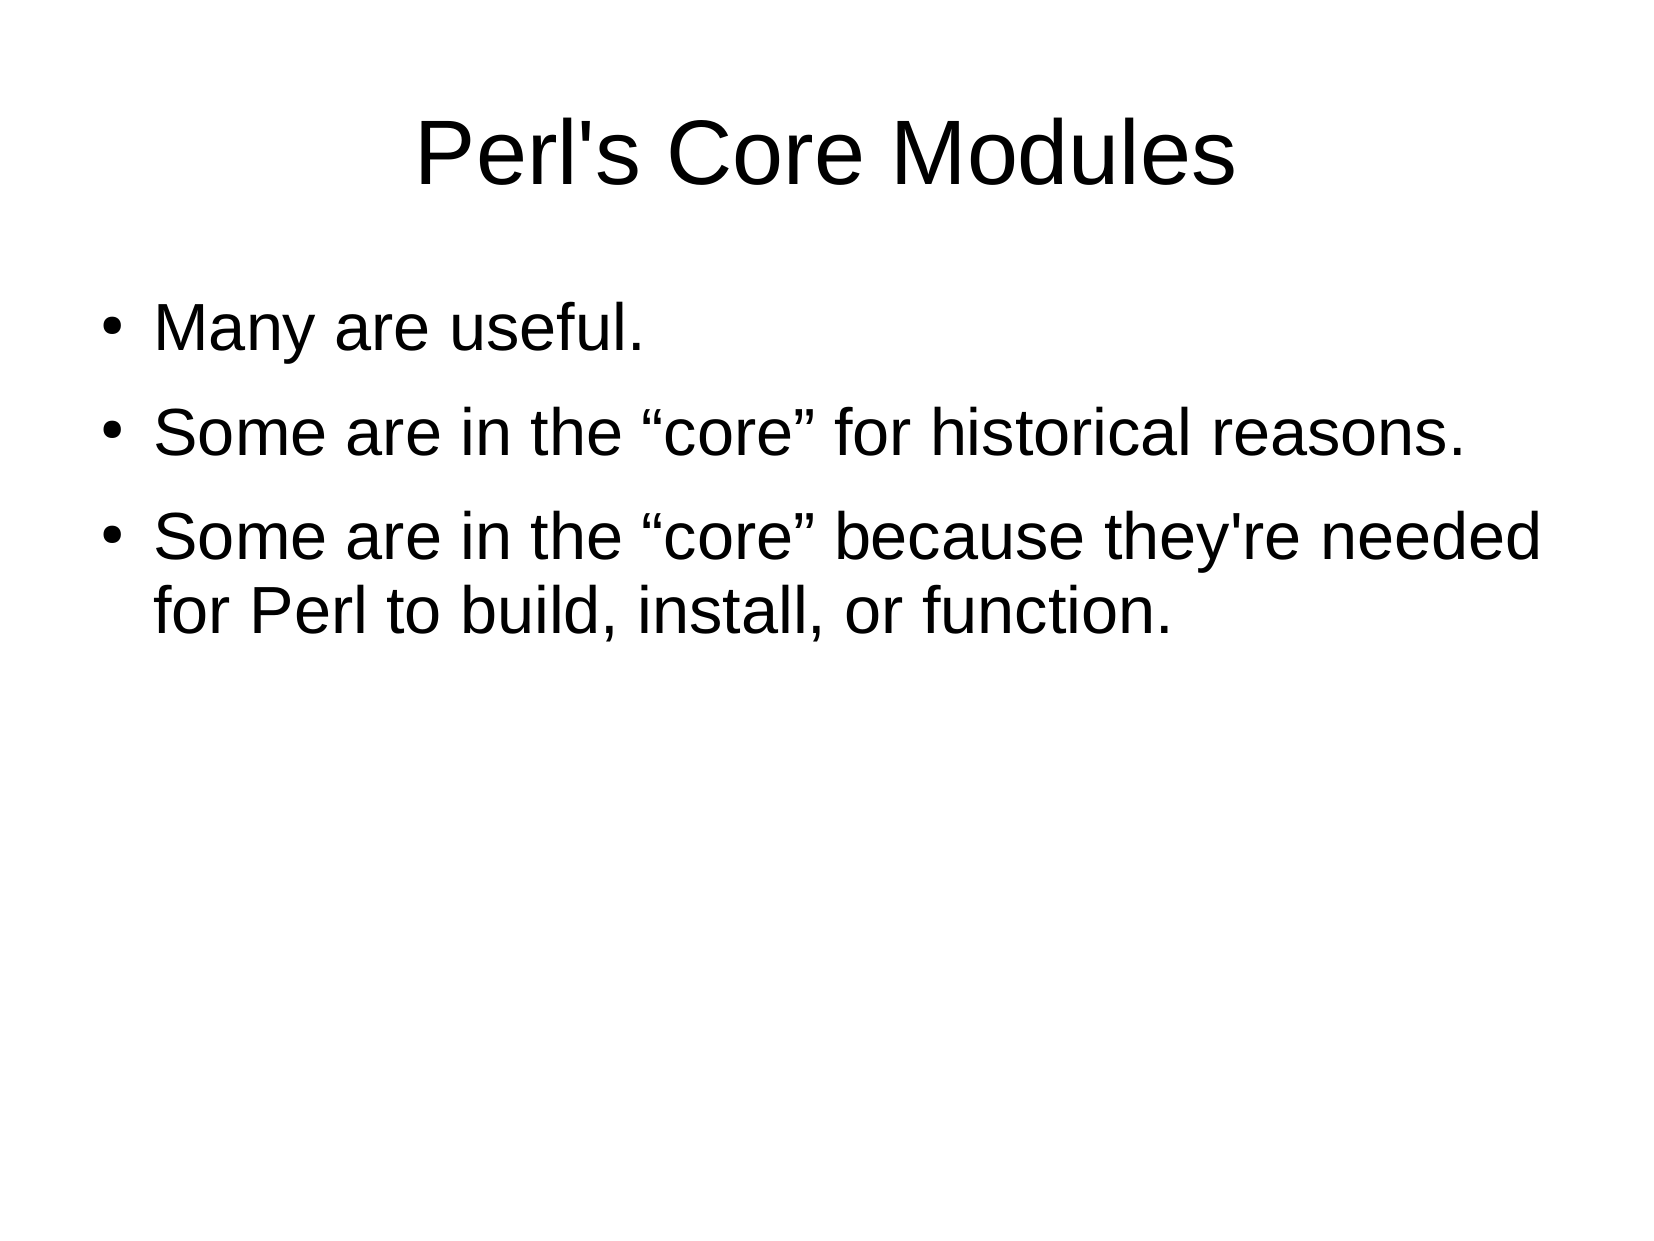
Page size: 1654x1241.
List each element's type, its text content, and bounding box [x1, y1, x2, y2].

list Many are useful. Some are in the “core” for historical reasons. Some are in the “core” because they're needed for Perl to build, install, or function. [82, 290, 1571, 1010]
title Perl's Core Modules [82, 49, 1571, 257]
